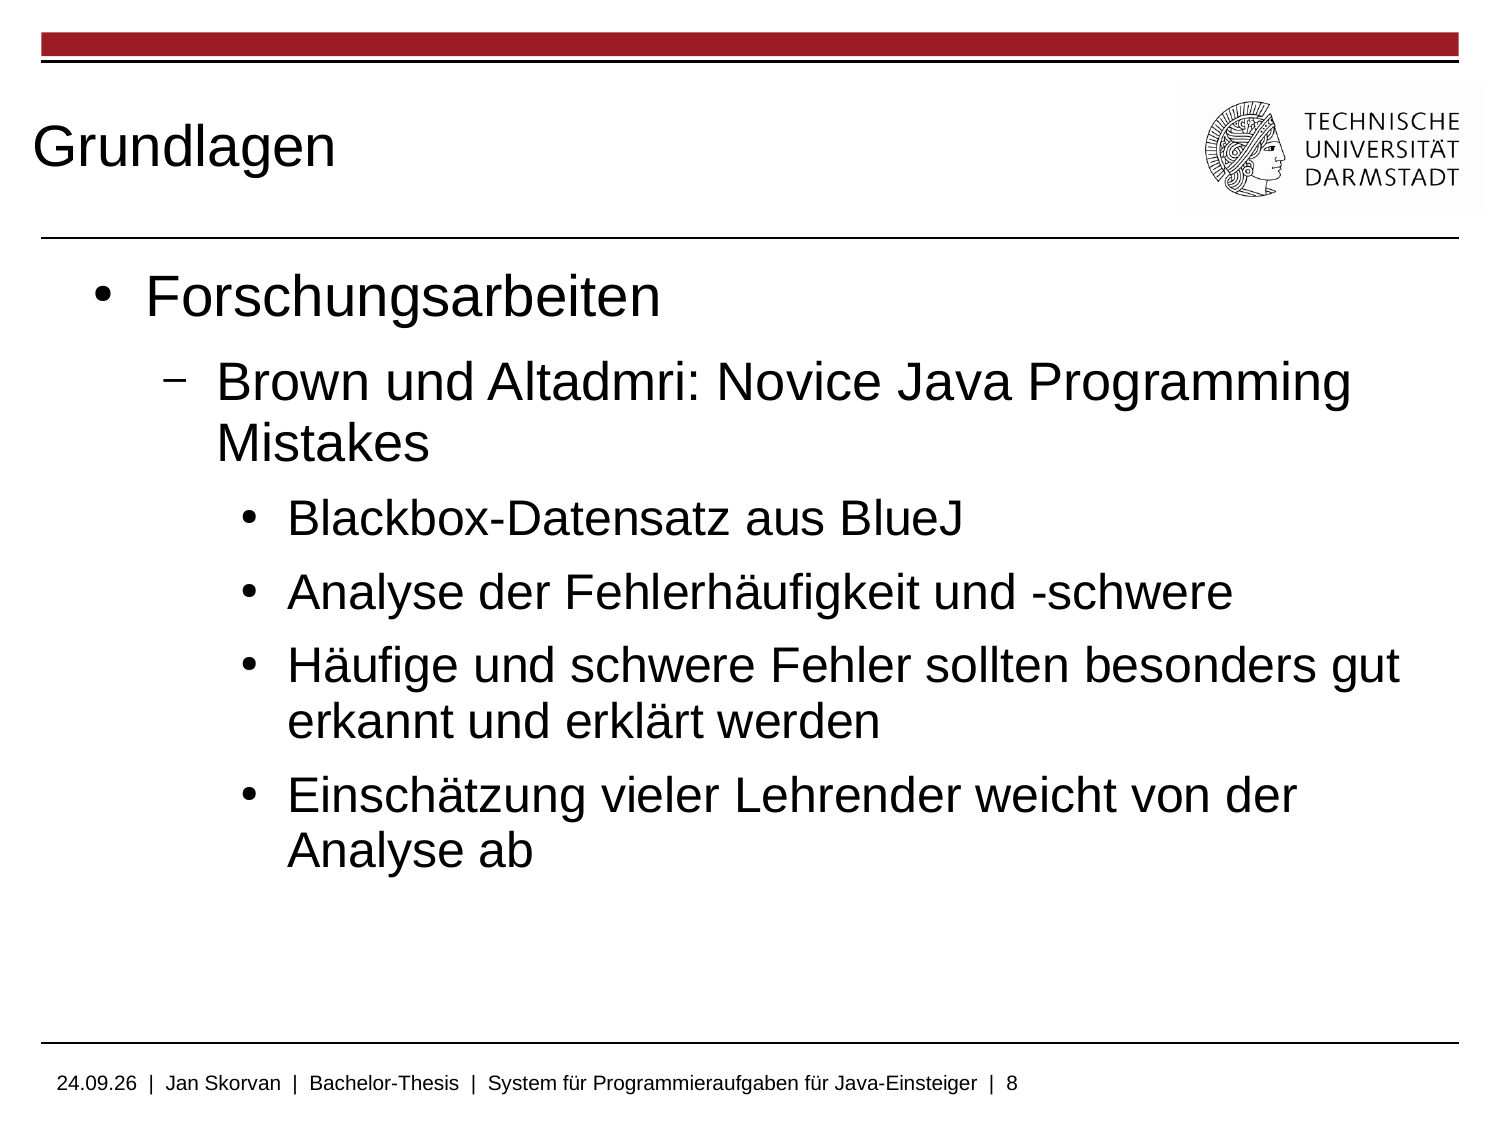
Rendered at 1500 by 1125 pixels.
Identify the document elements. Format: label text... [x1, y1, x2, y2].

list Forschungsarbeiten Brown und Altadmri: Novice Java Programming Mistakes Blackbox-Datensatz aus BlueJ Analyse der Fehlerhäufigkeit und -schwere Häufige und schwere Fehler sollten besonders gut erkannt und erklärt werden Einschätzung vieler Lehrender weicht von der Analyse ab [75, 263, 1425, 916]
title Grundlagen [32, 70, 1123, 222]
